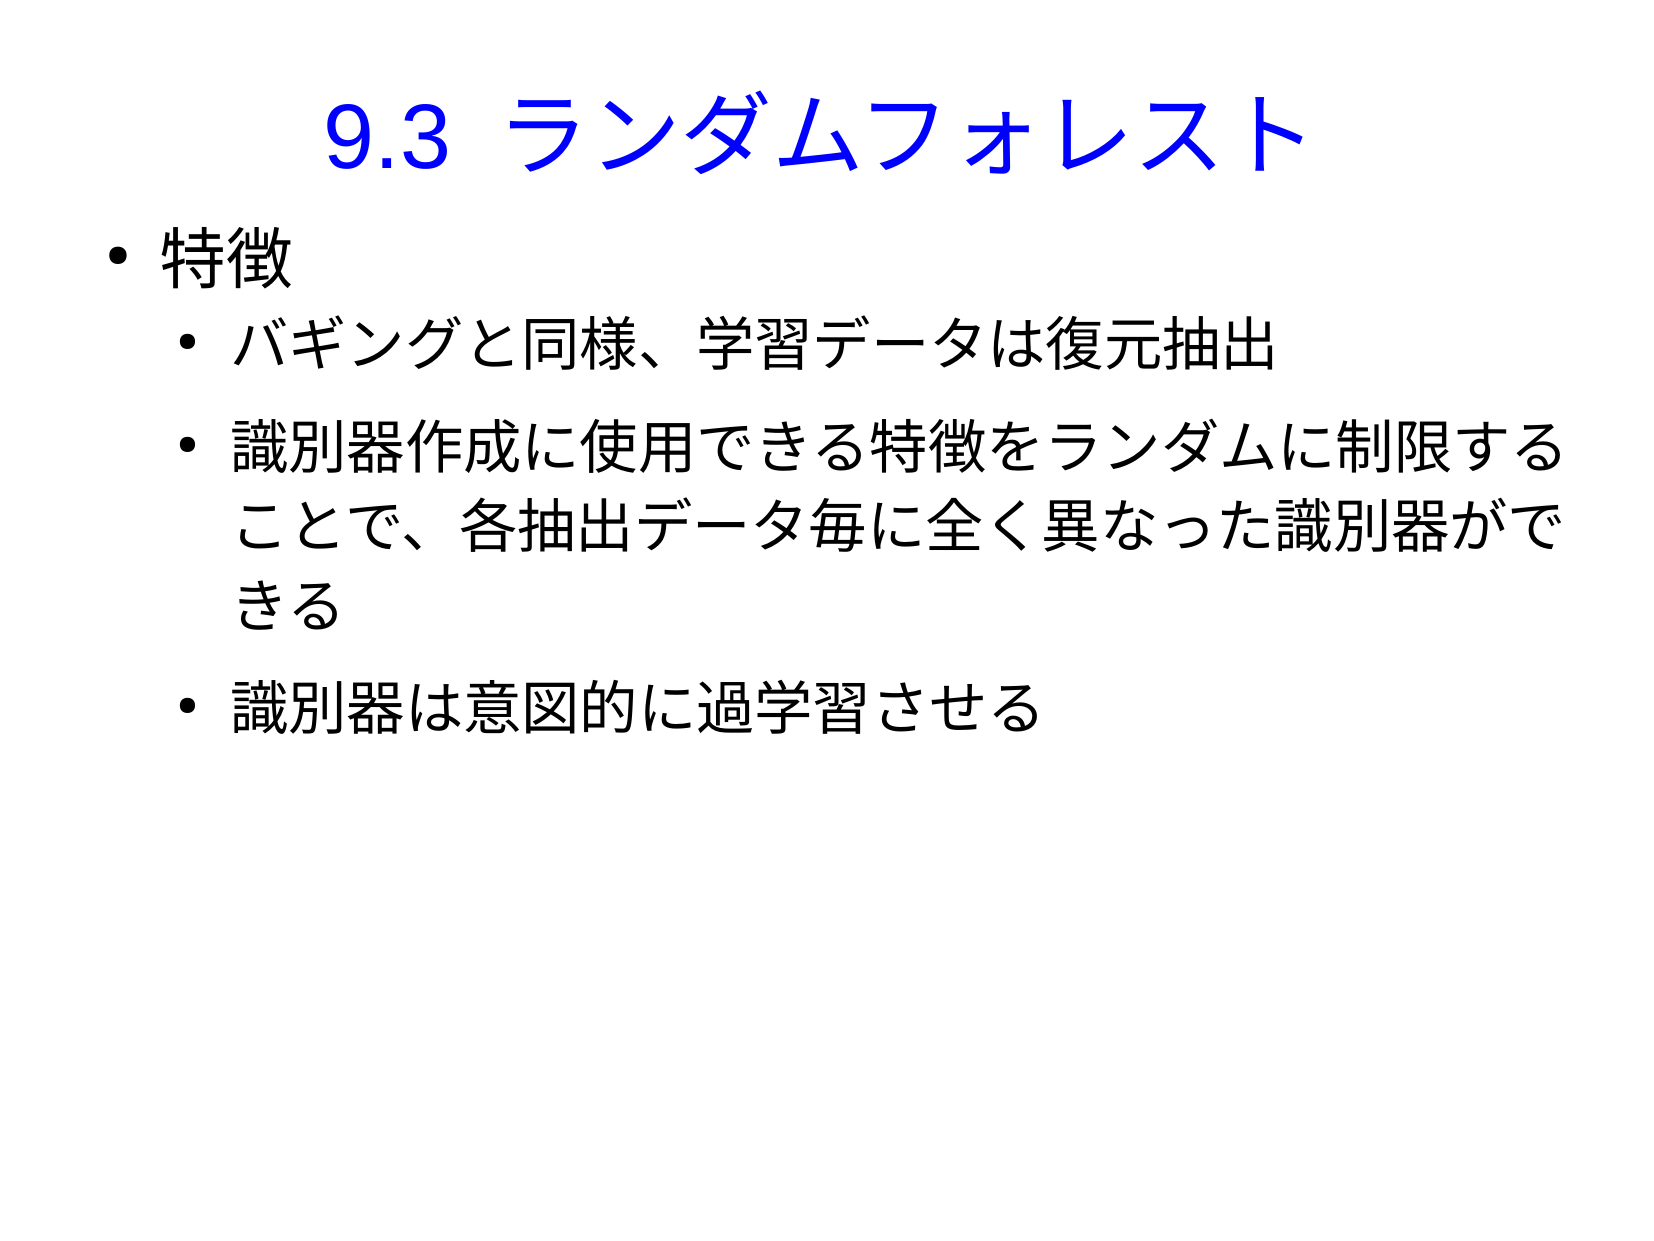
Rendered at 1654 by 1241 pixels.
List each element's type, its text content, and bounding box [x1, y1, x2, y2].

list 特徴 バギングと同様、学習データは復元抽出 識別器作成に使用できる特徴をランダムに制限することで、各抽出データ毎に全く異なった識別器ができる 識別器は意図的に過学習させる [88, 212, 1577, 1035]
title 9.3 ランダムフォレスト [76, 58, 1565, 207]
